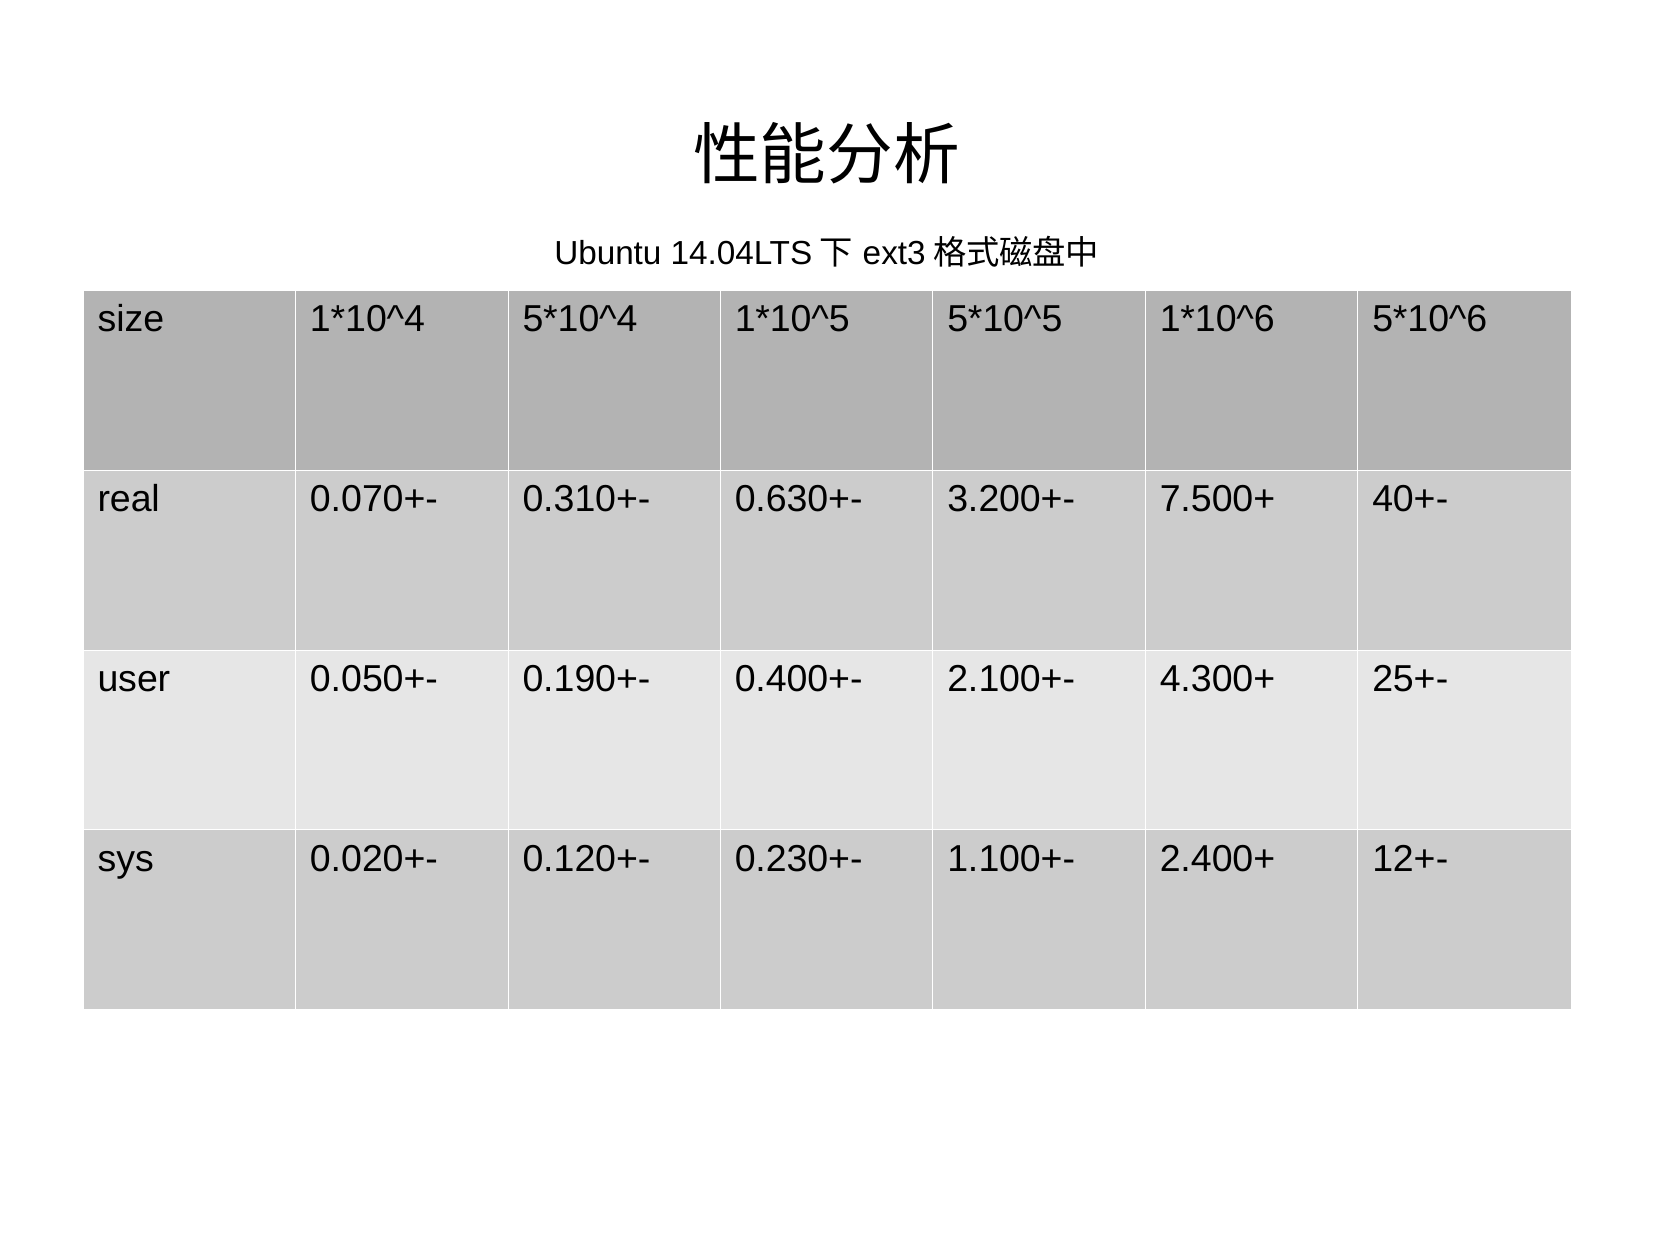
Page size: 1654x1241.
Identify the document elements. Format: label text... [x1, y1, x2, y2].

table_header 5*10^6 [1358, 291, 1571, 470]
table_cell 0.310+- [509, 471, 720, 650]
table_cell 4.300+ [1146, 651, 1357, 829]
table_cell 0.020+- [296, 830, 508, 1009]
table_header 1*10^6 [1146, 291, 1357, 470]
table_cell 40+- [1358, 471, 1571, 650]
table_cell 12+- [1358, 830, 1571, 1009]
table_cell 0.630+- [721, 471, 932, 650]
table_cell 0.070+- [296, 471, 508, 650]
table_cell 2.400+ [1146, 830, 1357, 1009]
table_cell user [84, 651, 295, 829]
table_cell 25+- [1358, 651, 1571, 829]
table_cell 0.190+- [509, 651, 720, 829]
table_cell 1.100+- [933, 830, 1145, 1009]
table_cell 3.200+- [933, 471, 1145, 650]
table_cell 0.120+- [509, 830, 720, 1009]
table_cell 2.100+- [933, 651, 1145, 829]
table_header size [84, 291, 295, 470]
table_cell real [84, 471, 295, 650]
table_cell 7.500+ [1146, 471, 1357, 650]
table_header 1*10^4 [296, 291, 508, 470]
table_cell 0.230+- [721, 830, 932, 1009]
title 性能分析 [82, 49, 1571, 212]
table_header 1*10^5 [721, 291, 932, 470]
table_cell sys [84, 830, 295, 1009]
text_box Ubuntu 14.04LTS下ext3格式磁盘中 [82, 212, 1571, 289]
table_header 5*10^5 [933, 291, 1145, 470]
table_cell 0.400+- [721, 651, 932, 829]
table_cell 0.050+- [296, 651, 508, 829]
table_header 5*10^4 [509, 291, 720, 470]
